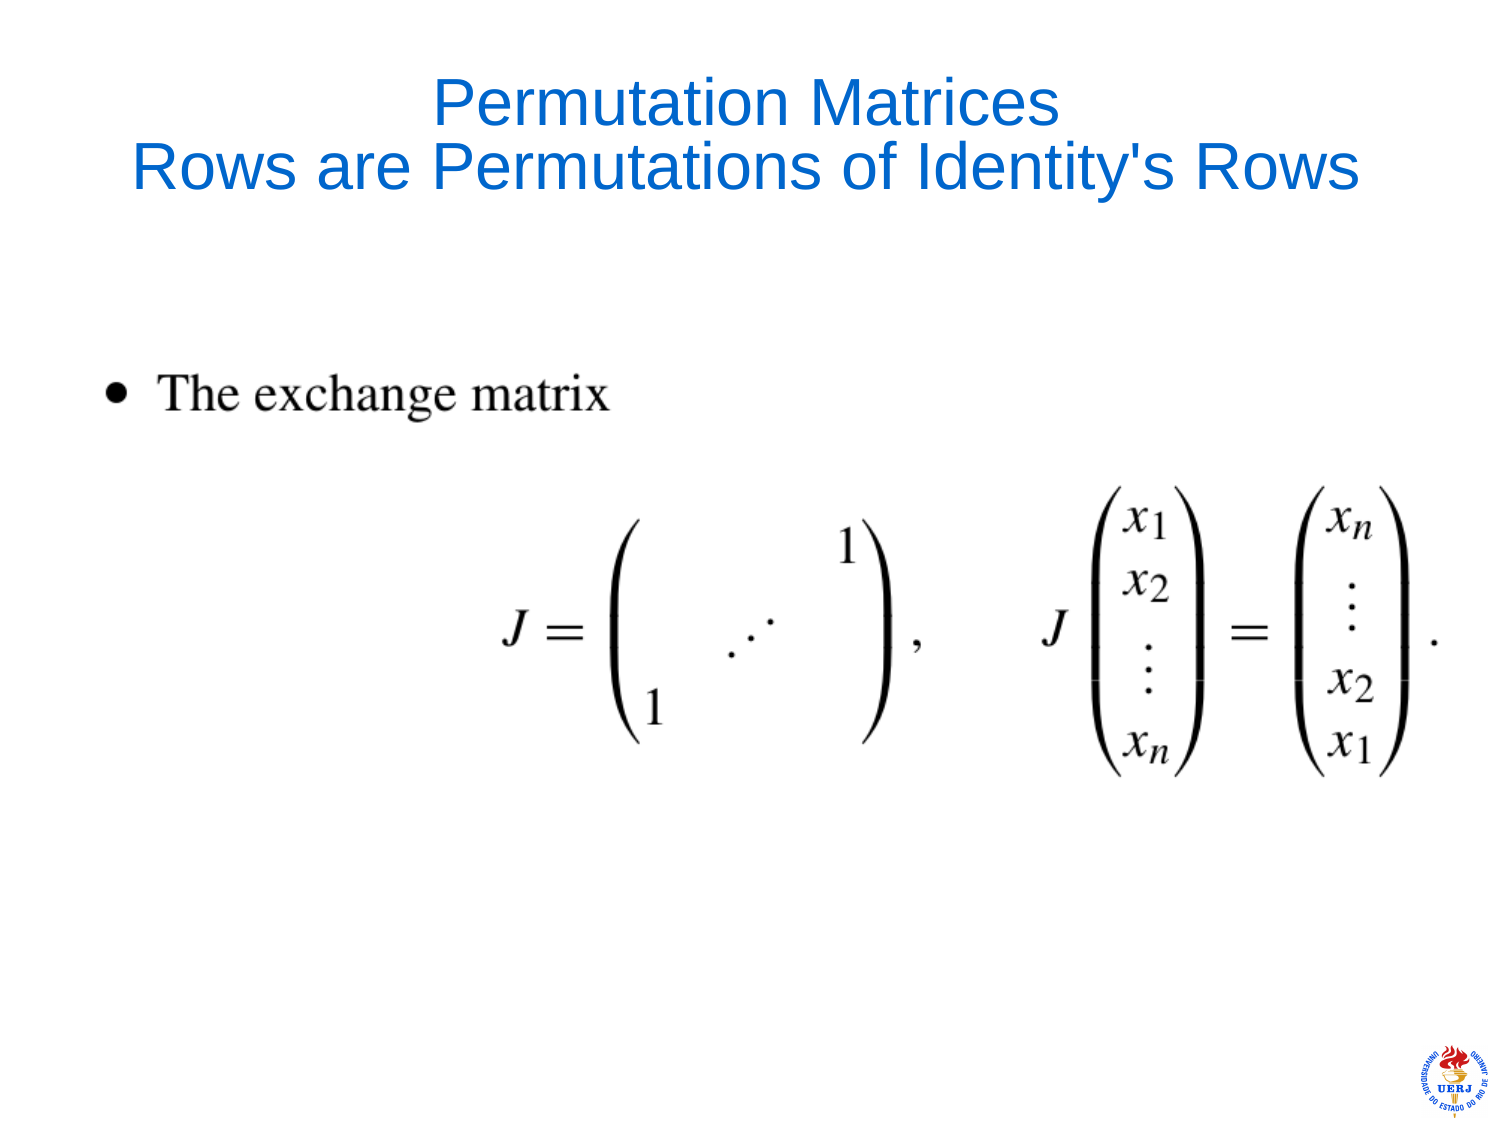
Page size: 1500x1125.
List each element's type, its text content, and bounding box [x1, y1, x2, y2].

picture [0, 327, 1500, 822]
title Permutation Matrices Rows are Permutations of Identity's Rows [72, 45, 1422, 232]
picture [1421, 1045, 1488, 1118]
